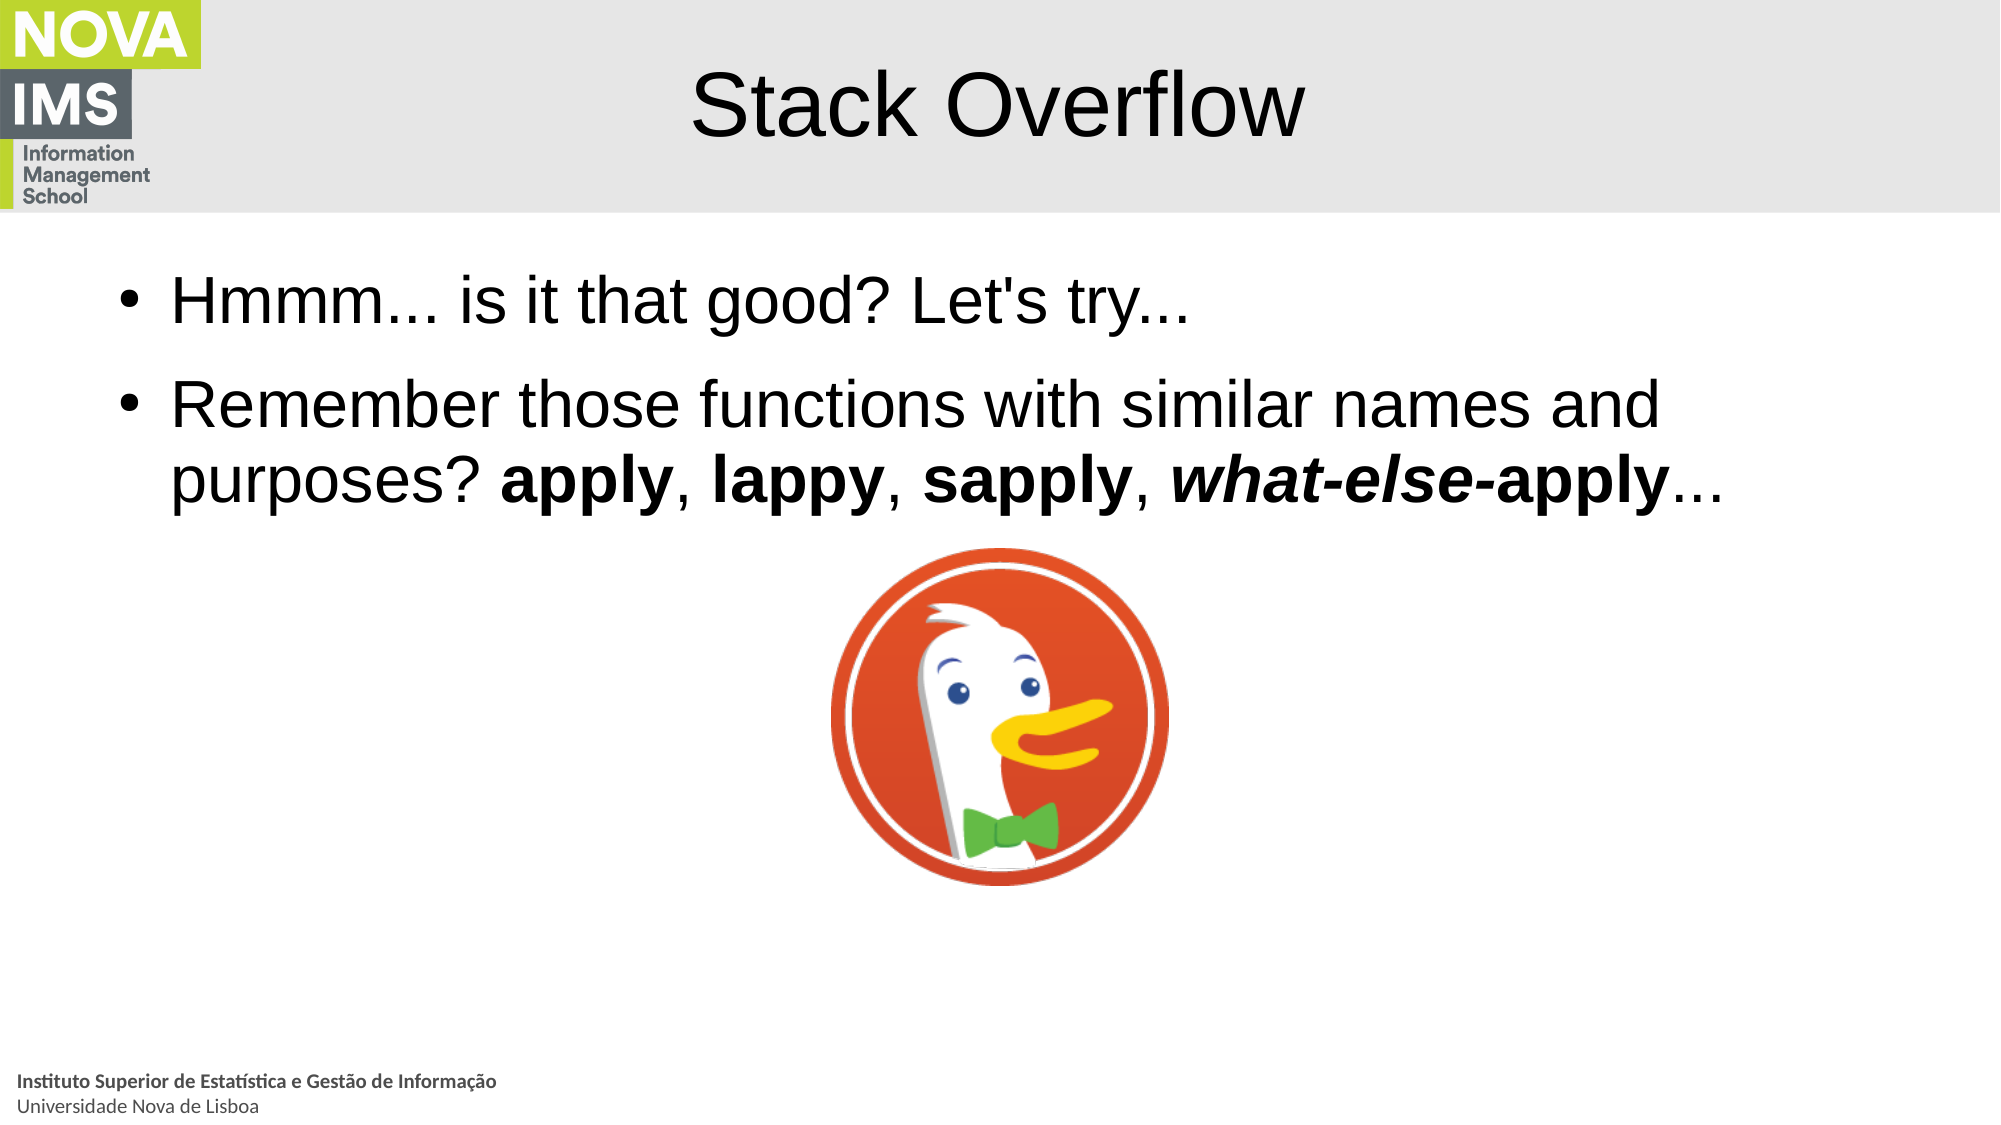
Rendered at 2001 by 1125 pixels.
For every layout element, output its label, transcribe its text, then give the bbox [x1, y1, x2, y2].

picture [831, 548, 1169, 886]
picture [0, 0, 201, 209]
title Stack Overflow [94, 19, 1902, 189]
list Hmmm... is it that good? Let's try... Remember those functions with similar names and purposes? apply, lappy, sapply, what-else-apply... [99, 263, 1900, 916]
